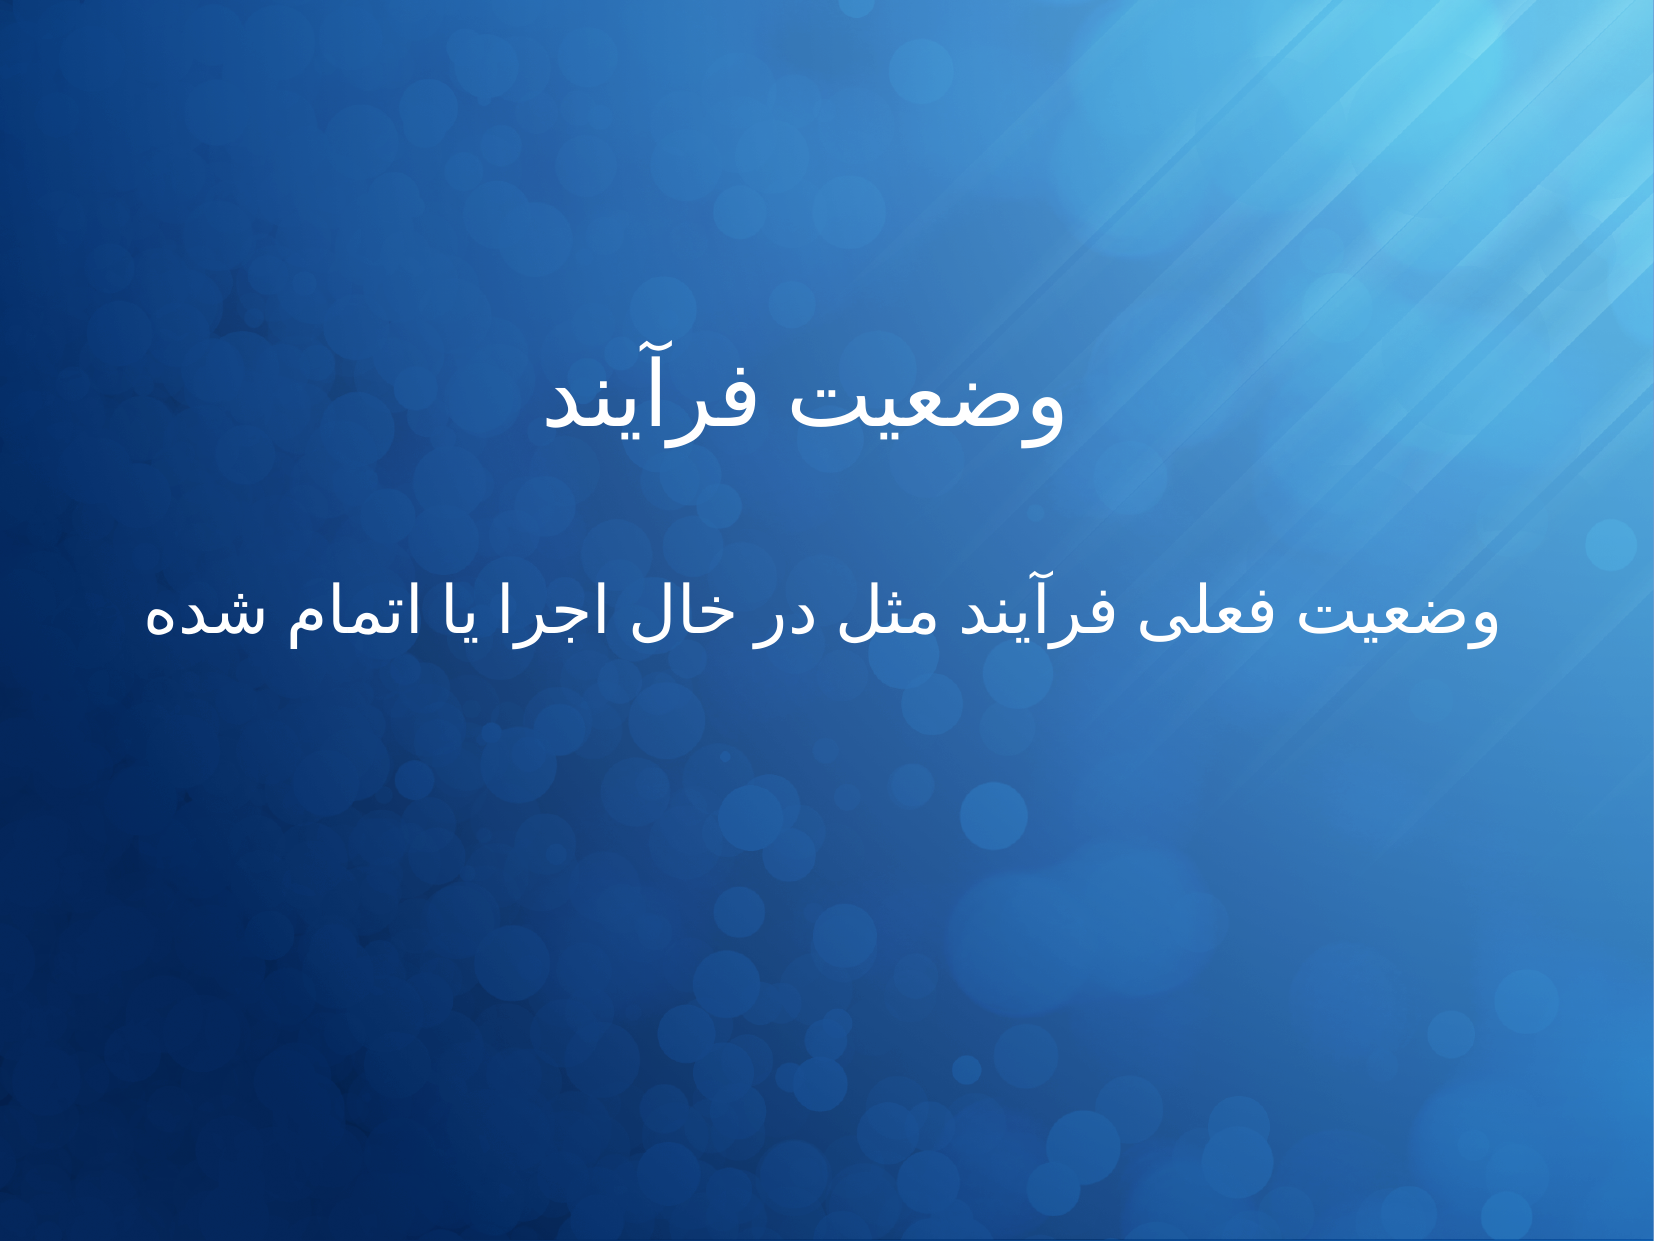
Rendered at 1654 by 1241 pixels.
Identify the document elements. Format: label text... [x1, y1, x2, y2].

list وضعیت فعلی فرآیند مثل در خال اجرا یا اتمام شده [122, 573, 1576, 938]
title وضعیت فرآیند [112, 319, 1501, 488]
picture [0, 0, 1654, 1241]
